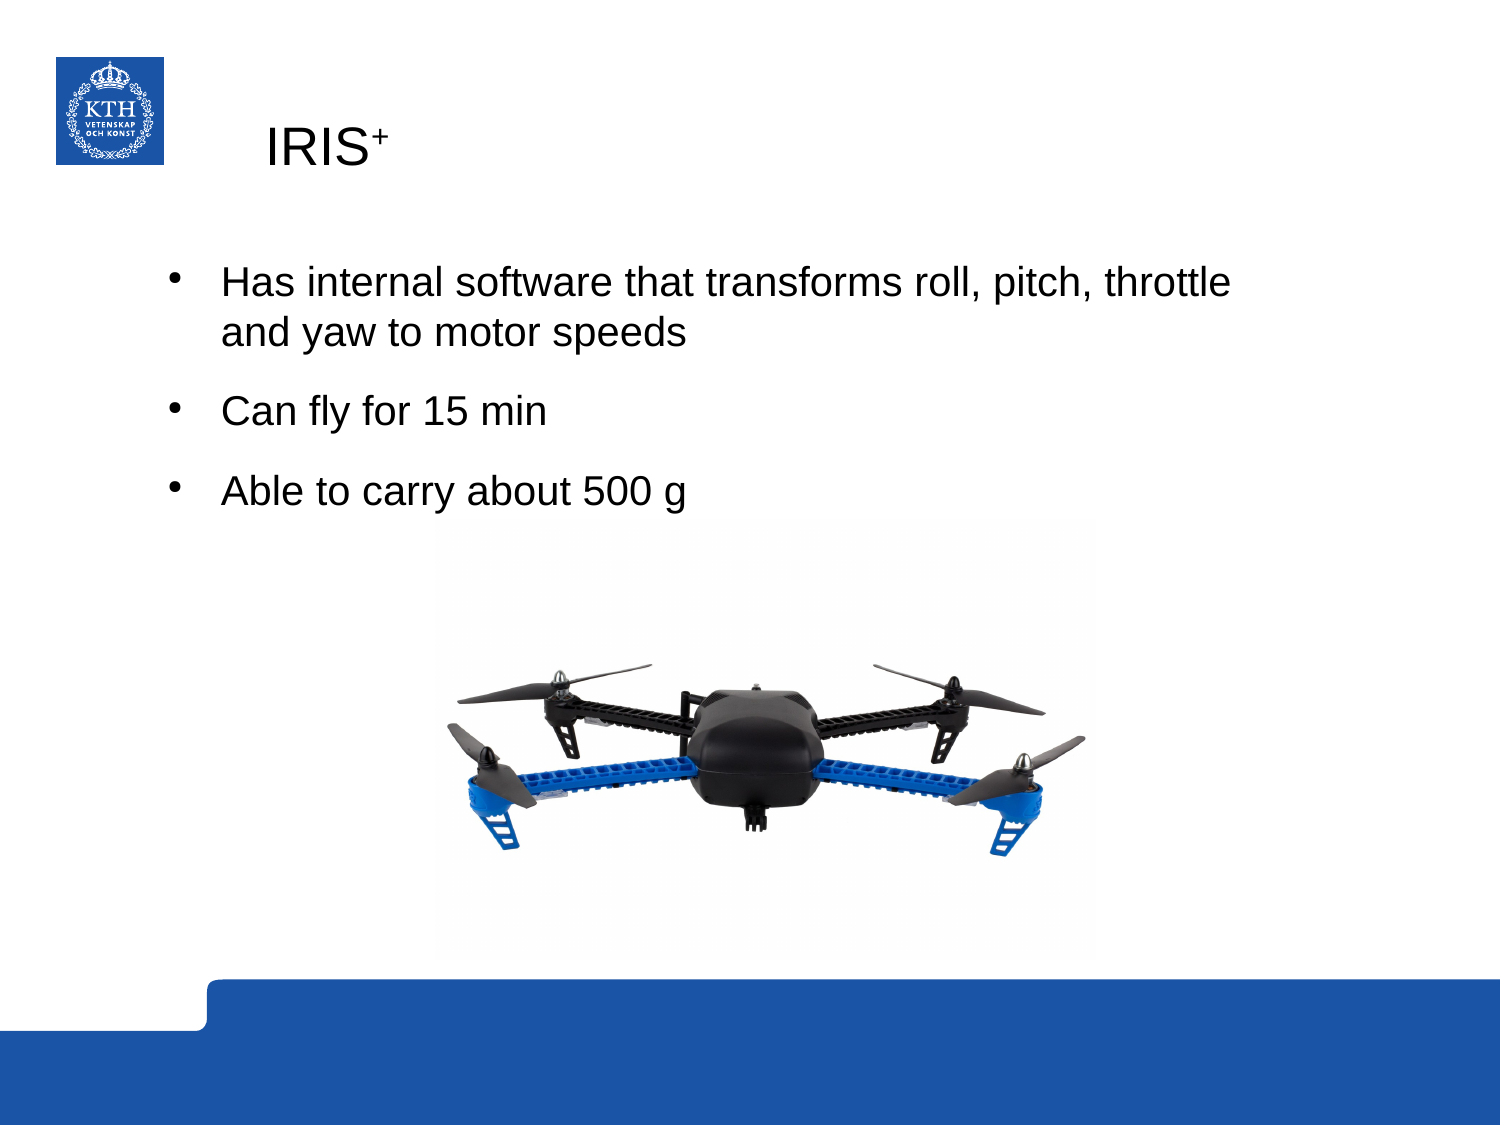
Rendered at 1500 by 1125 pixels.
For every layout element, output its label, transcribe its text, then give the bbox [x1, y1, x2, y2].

title IRIS+ [265, 66, 1404, 176]
picture [435, 519, 1096, 961]
list Has internal software that transforms roll, pitch, throttle and yaw to motor speeds Can fly for 15 min Able to carry about 500 g [150, 254, 1288, 390]
